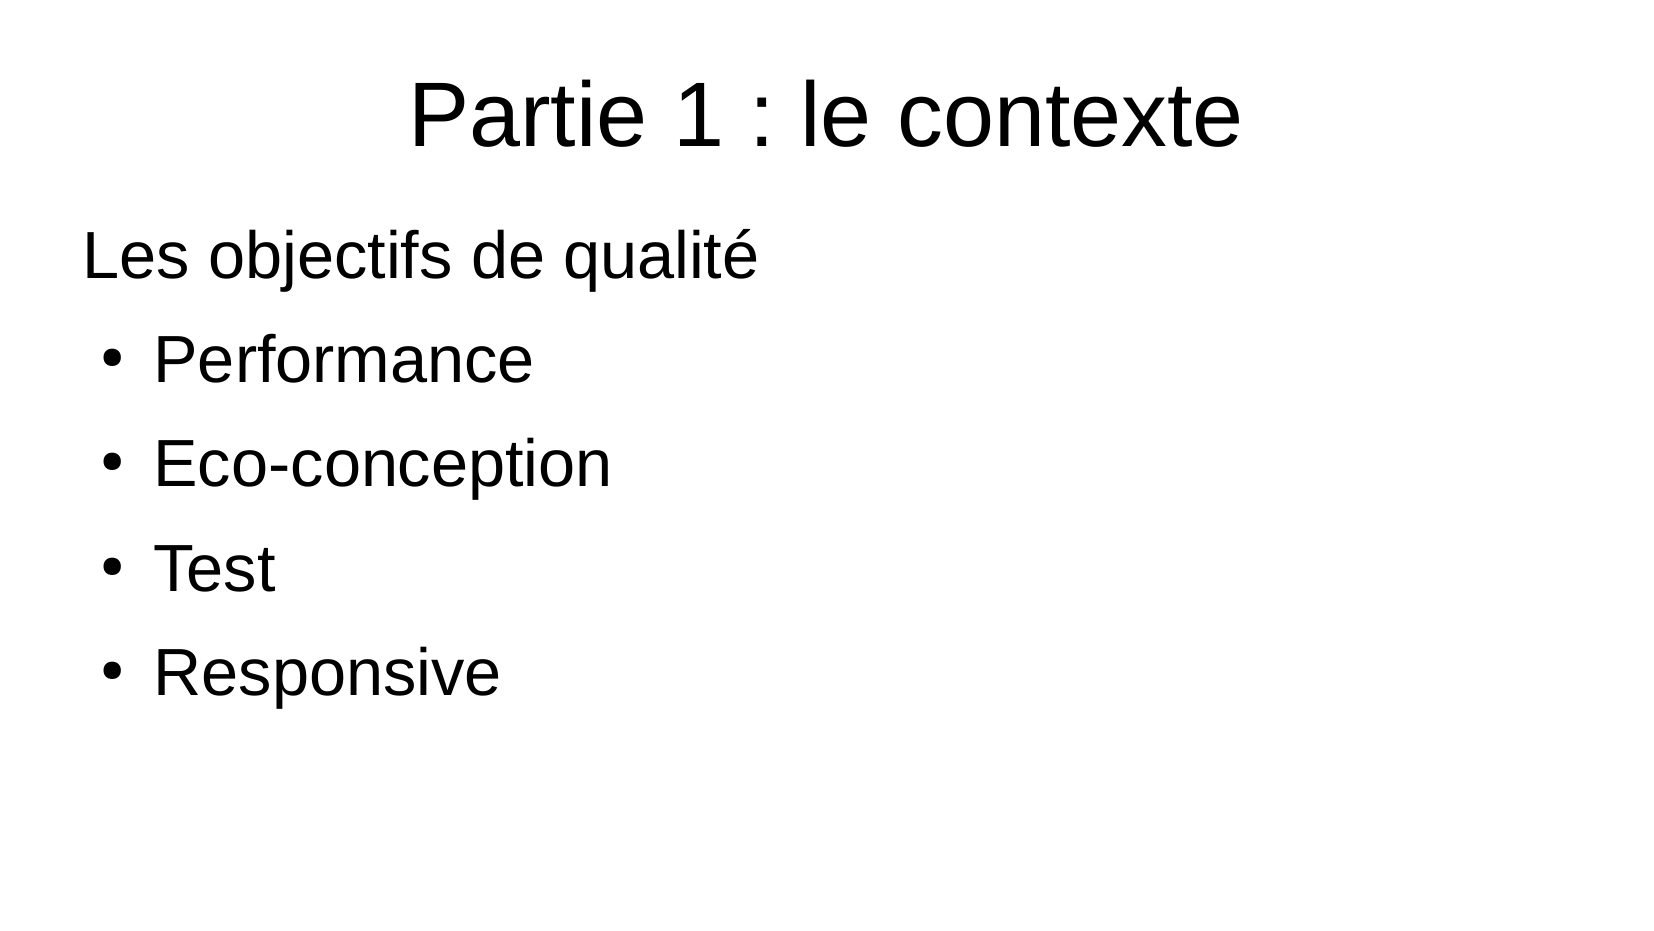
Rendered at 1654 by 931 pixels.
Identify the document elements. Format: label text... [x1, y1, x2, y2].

title Partie 1 : le contexte [82, 37, 1571, 193]
list Les objectifs de qualité Performance Eco-conception Test Responsive [82, 217, 1571, 758]
